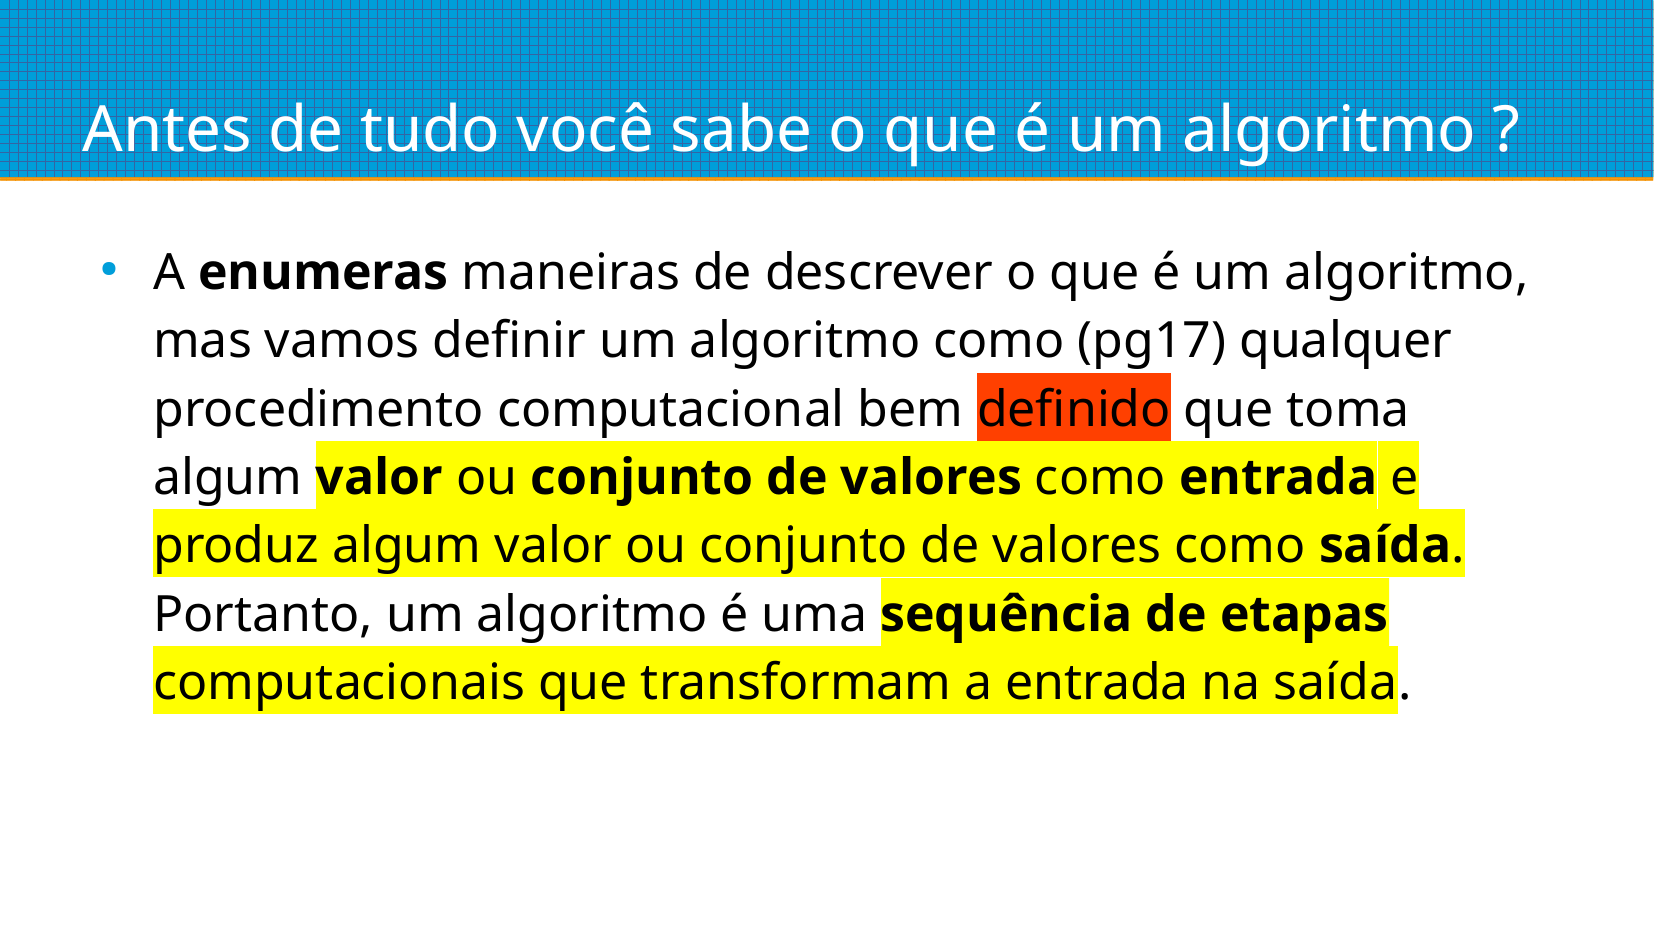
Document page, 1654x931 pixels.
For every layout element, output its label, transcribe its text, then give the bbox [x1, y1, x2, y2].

title Antes de tudo você sabe o que é um algoritmo ? [82, 14, 1571, 171]
list A enumeras maneiras de descrever o que é um algoritmo, mas vamos definir um algoritmo como (pg17) qualquer procedimento computacional bem definido que toma algum valor ou conjunto de valores como entrada e produz algum valor ou conjunto de valores como saída. Portanto, um algoritmo é uma sequência de etapas computacionais que transformam a entrada na saída. [82, 236, 1563, 811]
